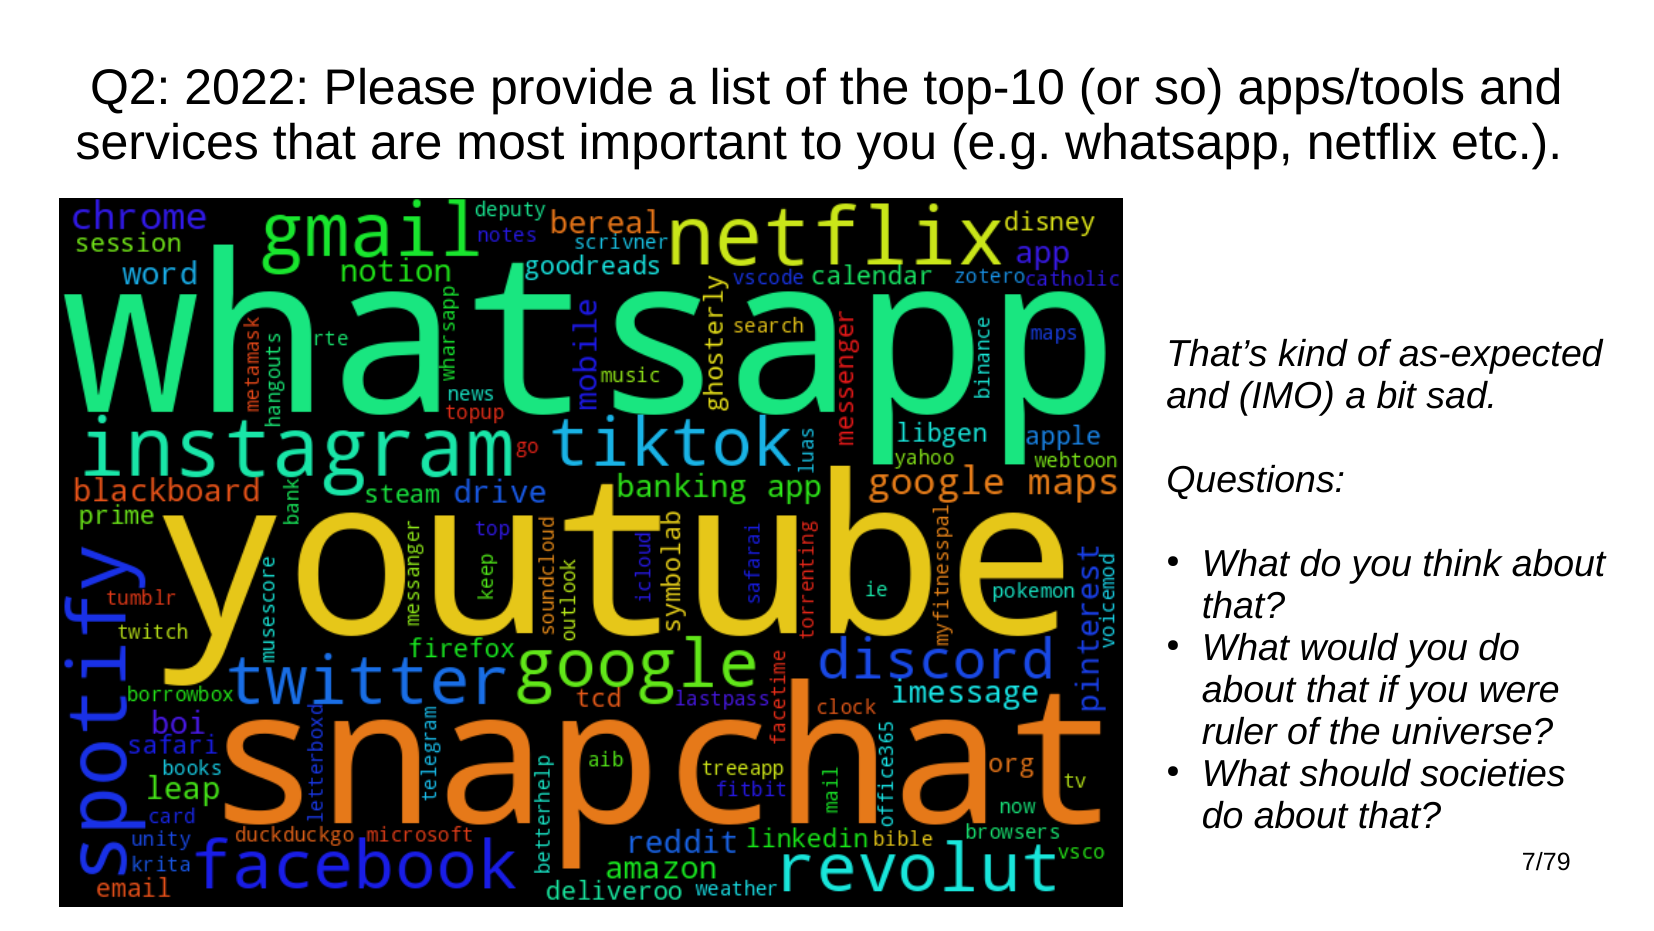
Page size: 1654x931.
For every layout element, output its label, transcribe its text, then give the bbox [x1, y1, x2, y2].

title Q2: 2022: Please provide a list of the top-10 (or so) apps/tools and services that are most important to you (e.g. whatsapp, netflix etc.). [29, 31, 1625, 199]
text_box That’s kind of as-expected and (IMO) a bit sad. Questions: What do you think about that? What would you do about that if you were ruler of the universe? What should societies do about that? [1151, 324, 1625, 886]
picture [59, 198, 1123, 908]
